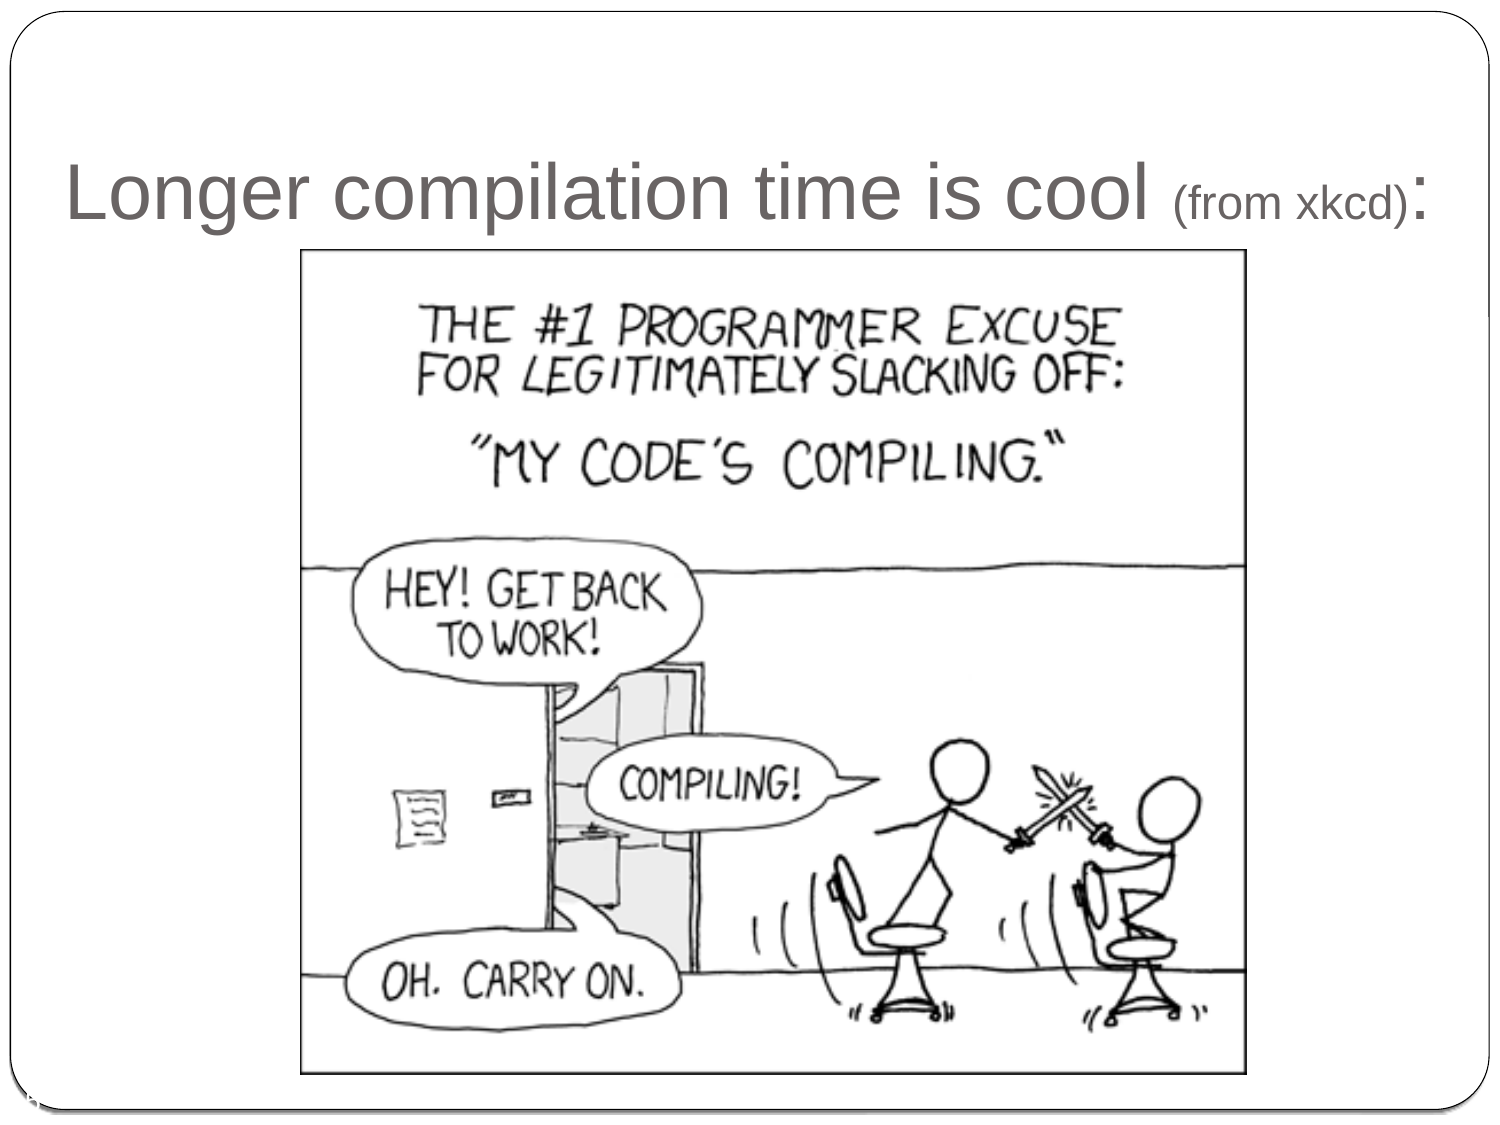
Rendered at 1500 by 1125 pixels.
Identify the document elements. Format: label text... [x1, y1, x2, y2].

picture [300, 249, 1247, 1075]
title Longer compilation time is cool (from xkcd): [50, 45, 1450, 250]
slide_number <number> [0, 1074, 50, 1125]
